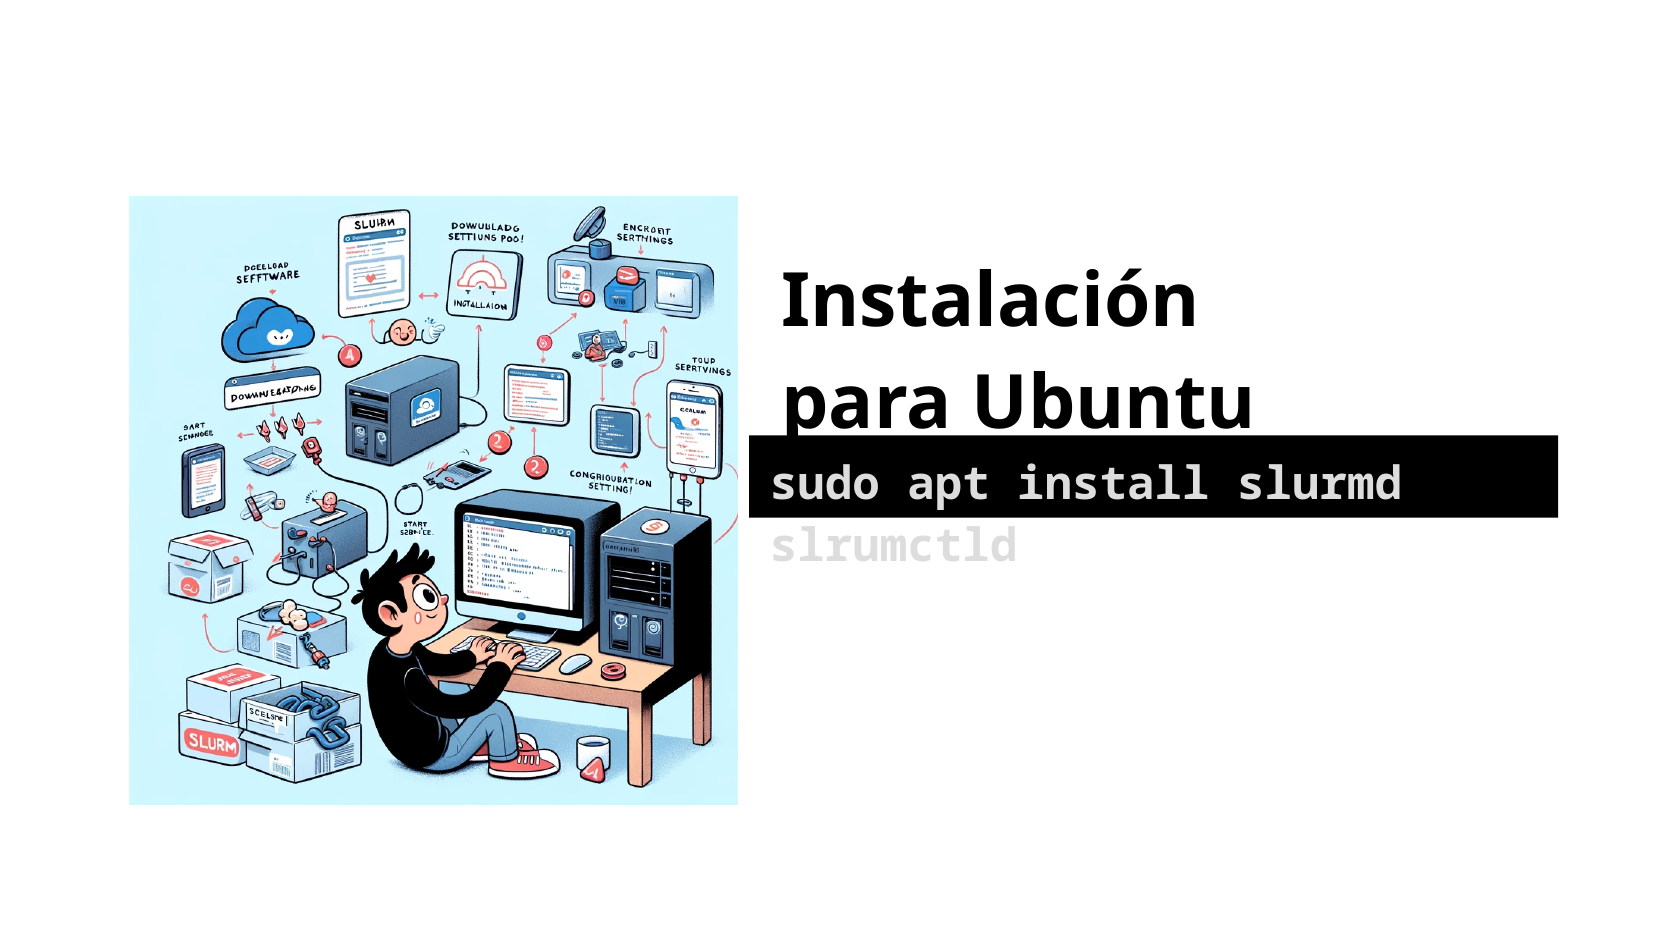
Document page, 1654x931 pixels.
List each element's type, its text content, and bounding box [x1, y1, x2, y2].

text_box [749, 435, 1559, 518]
text_box Instalación para Ubuntu [766, 238, 1299, 404]
text_box sudo apt install slurmd slrumctld [755, 442, 1569, 504]
text_box [798, 435, 1559, 442]
picture [129, 196, 738, 805]
